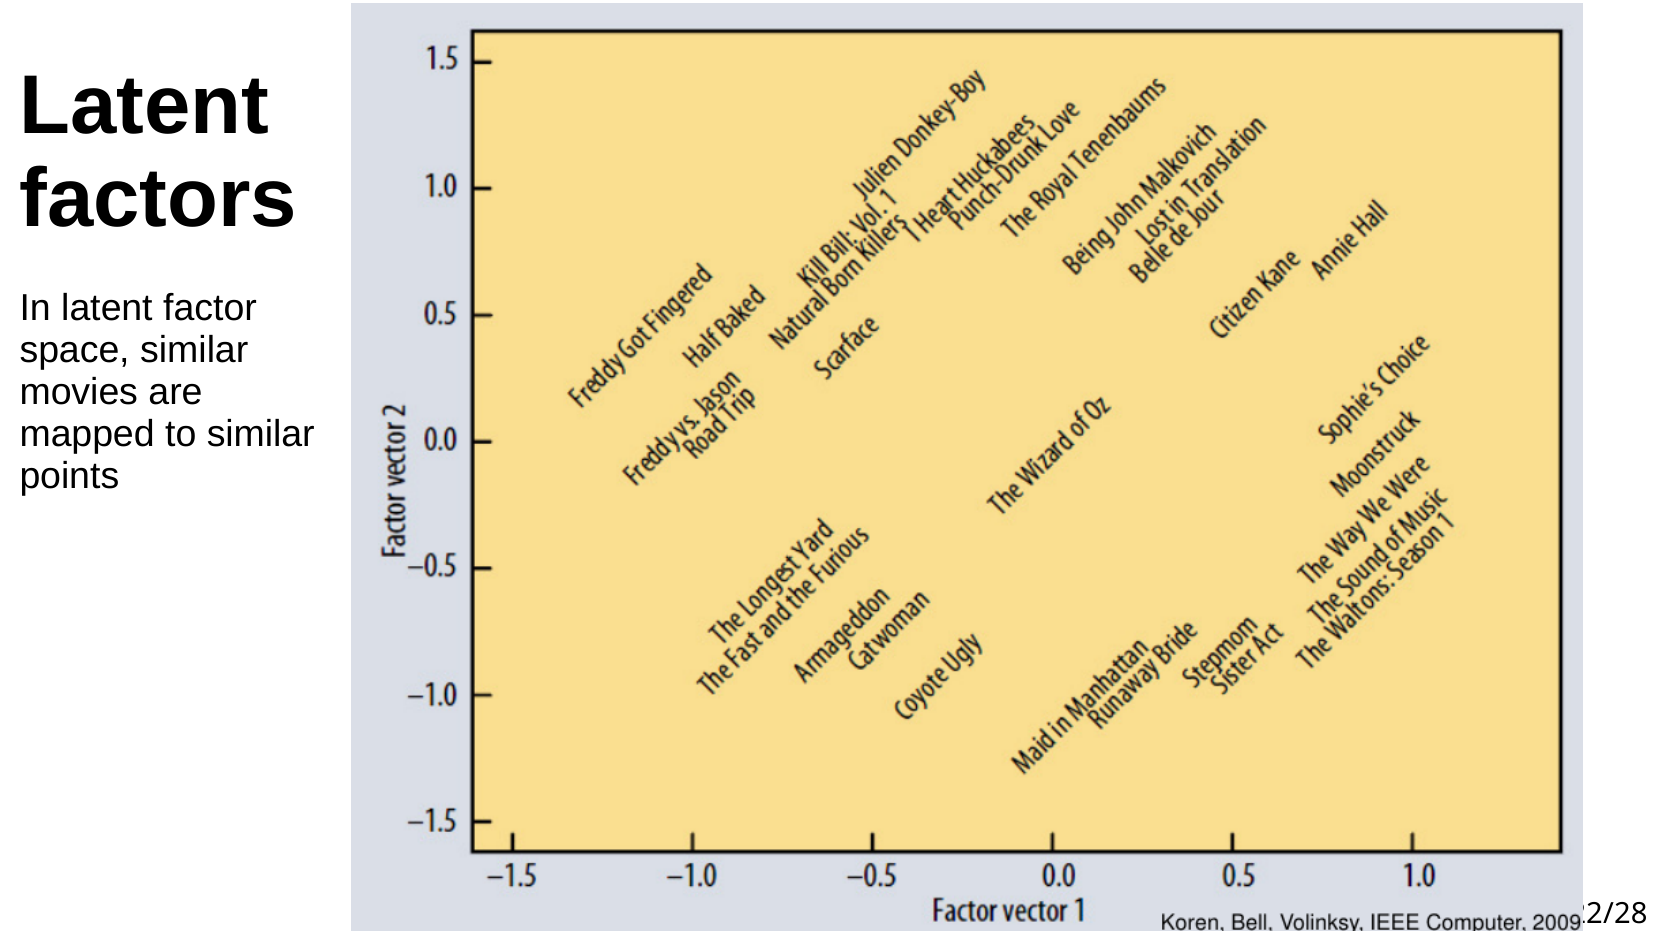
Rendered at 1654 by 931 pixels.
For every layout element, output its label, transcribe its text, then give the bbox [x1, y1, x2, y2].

picture [351, 3, 1583, 931]
text_box Latent factors In latent factor space, similar movies are mapped to similar points [4, 51, 336, 547]
